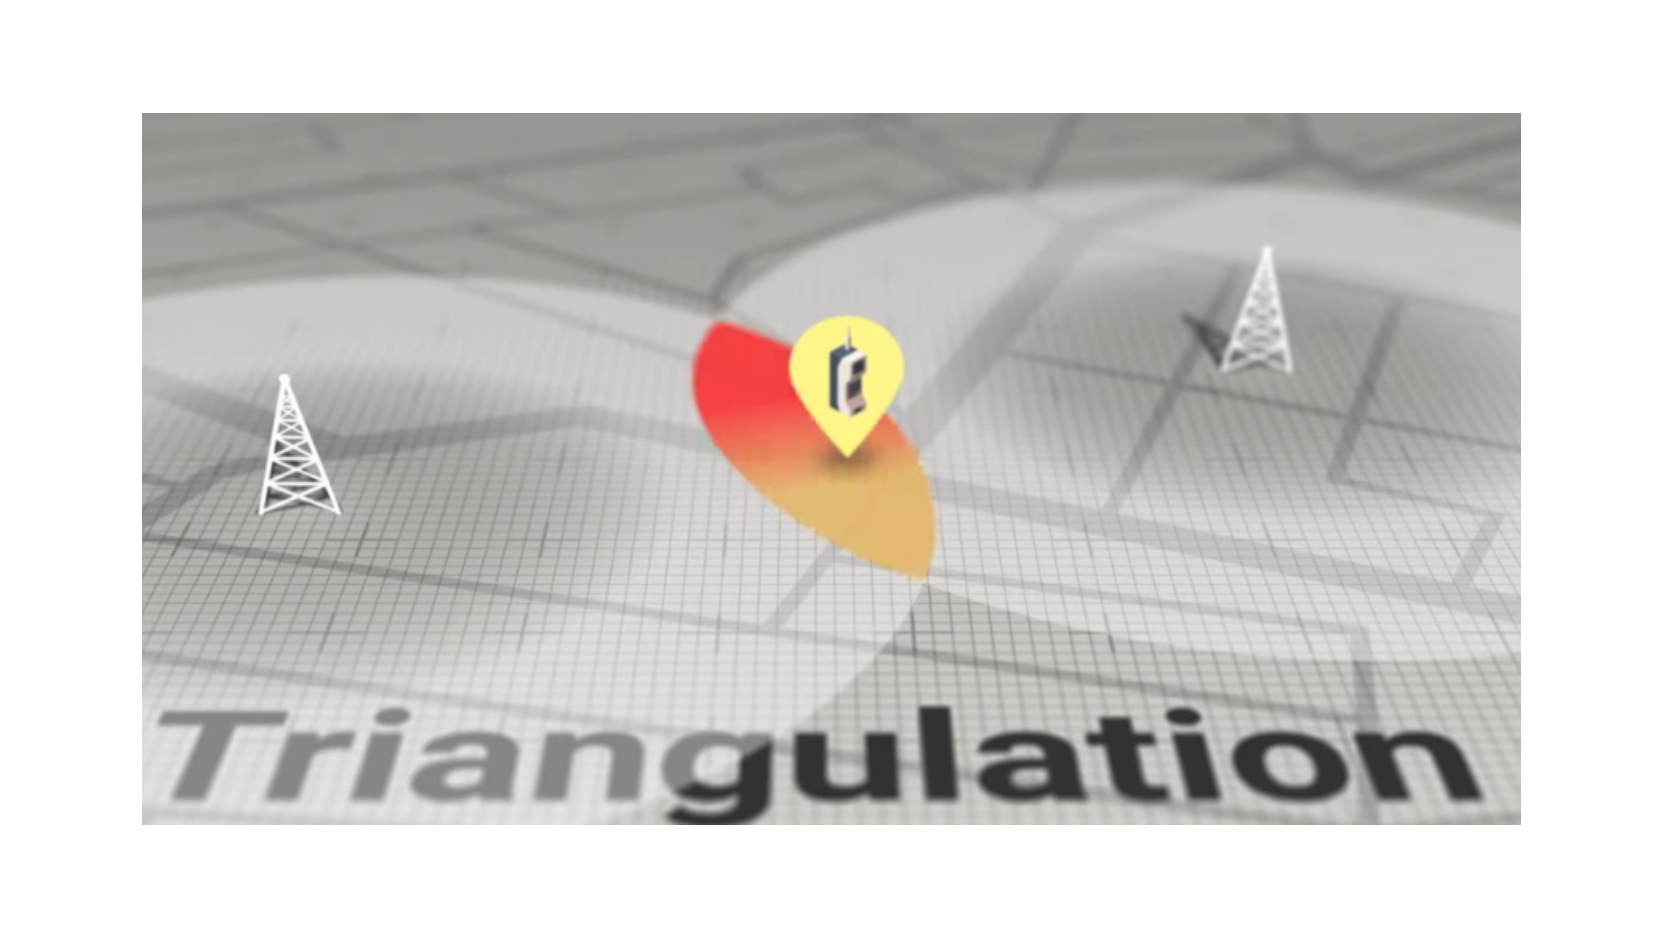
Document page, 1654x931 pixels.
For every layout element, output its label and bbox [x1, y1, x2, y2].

picture [142, 113, 1521, 825]
